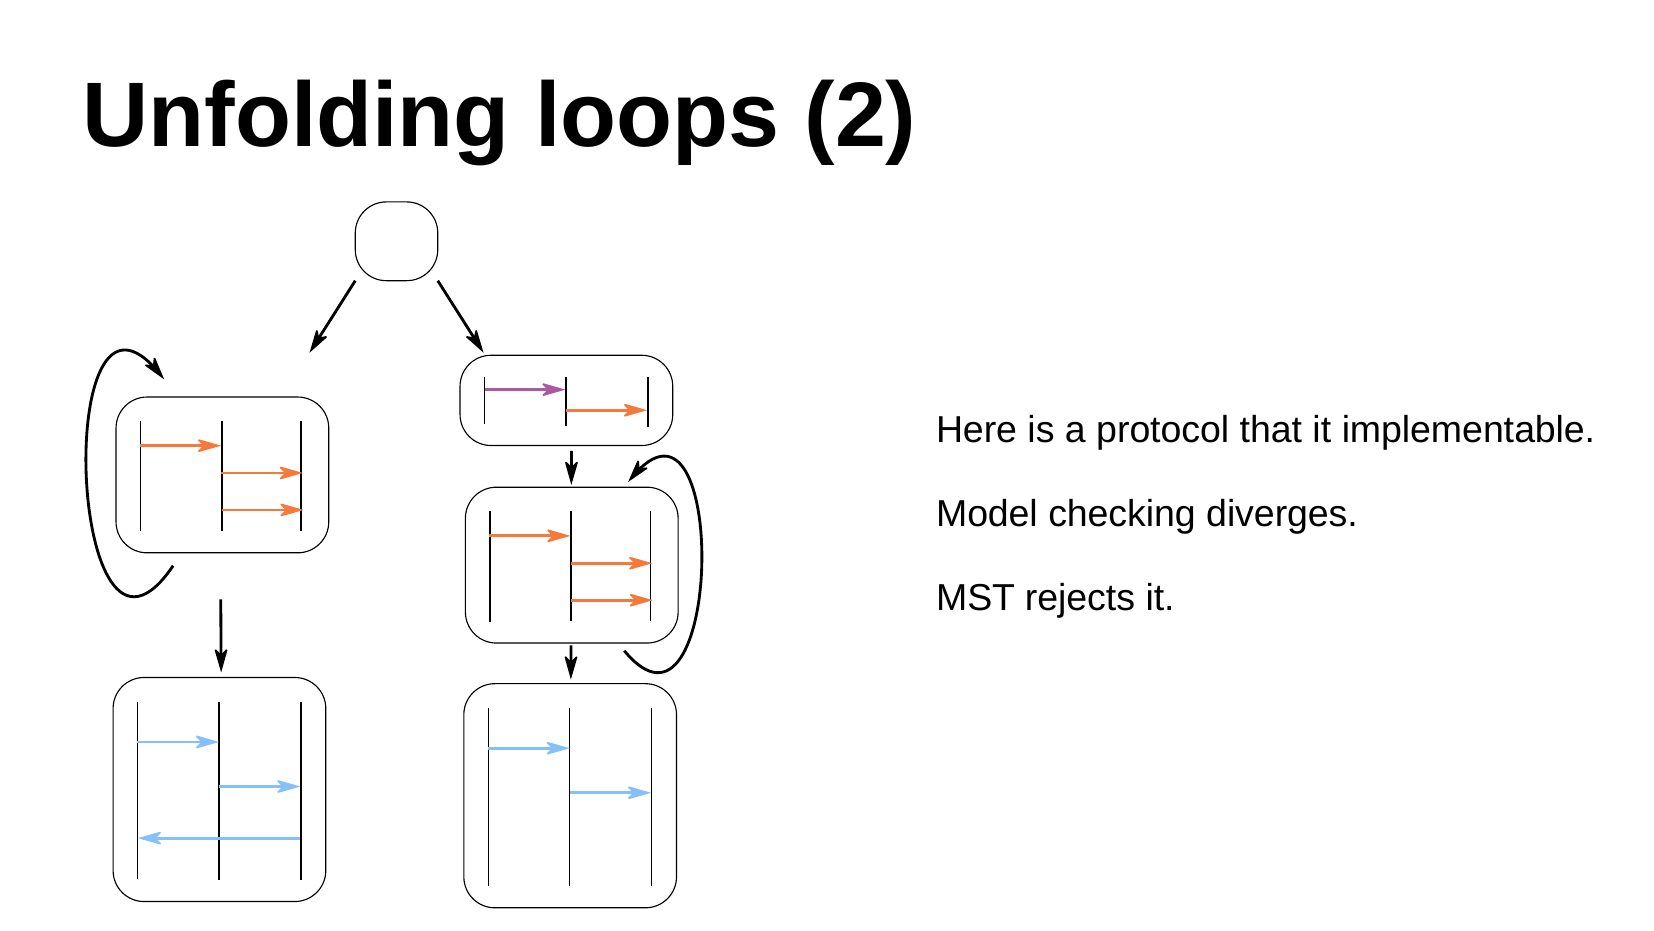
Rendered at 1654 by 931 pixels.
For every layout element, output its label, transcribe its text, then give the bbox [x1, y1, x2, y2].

title Unfolding loops (2) [82, 37, 1571, 193]
text_box Here is a protocol that it implementable. Model checking diverges. MST rejects it. [921, 401, 1611, 627]
picture [83, 200, 705, 910]
